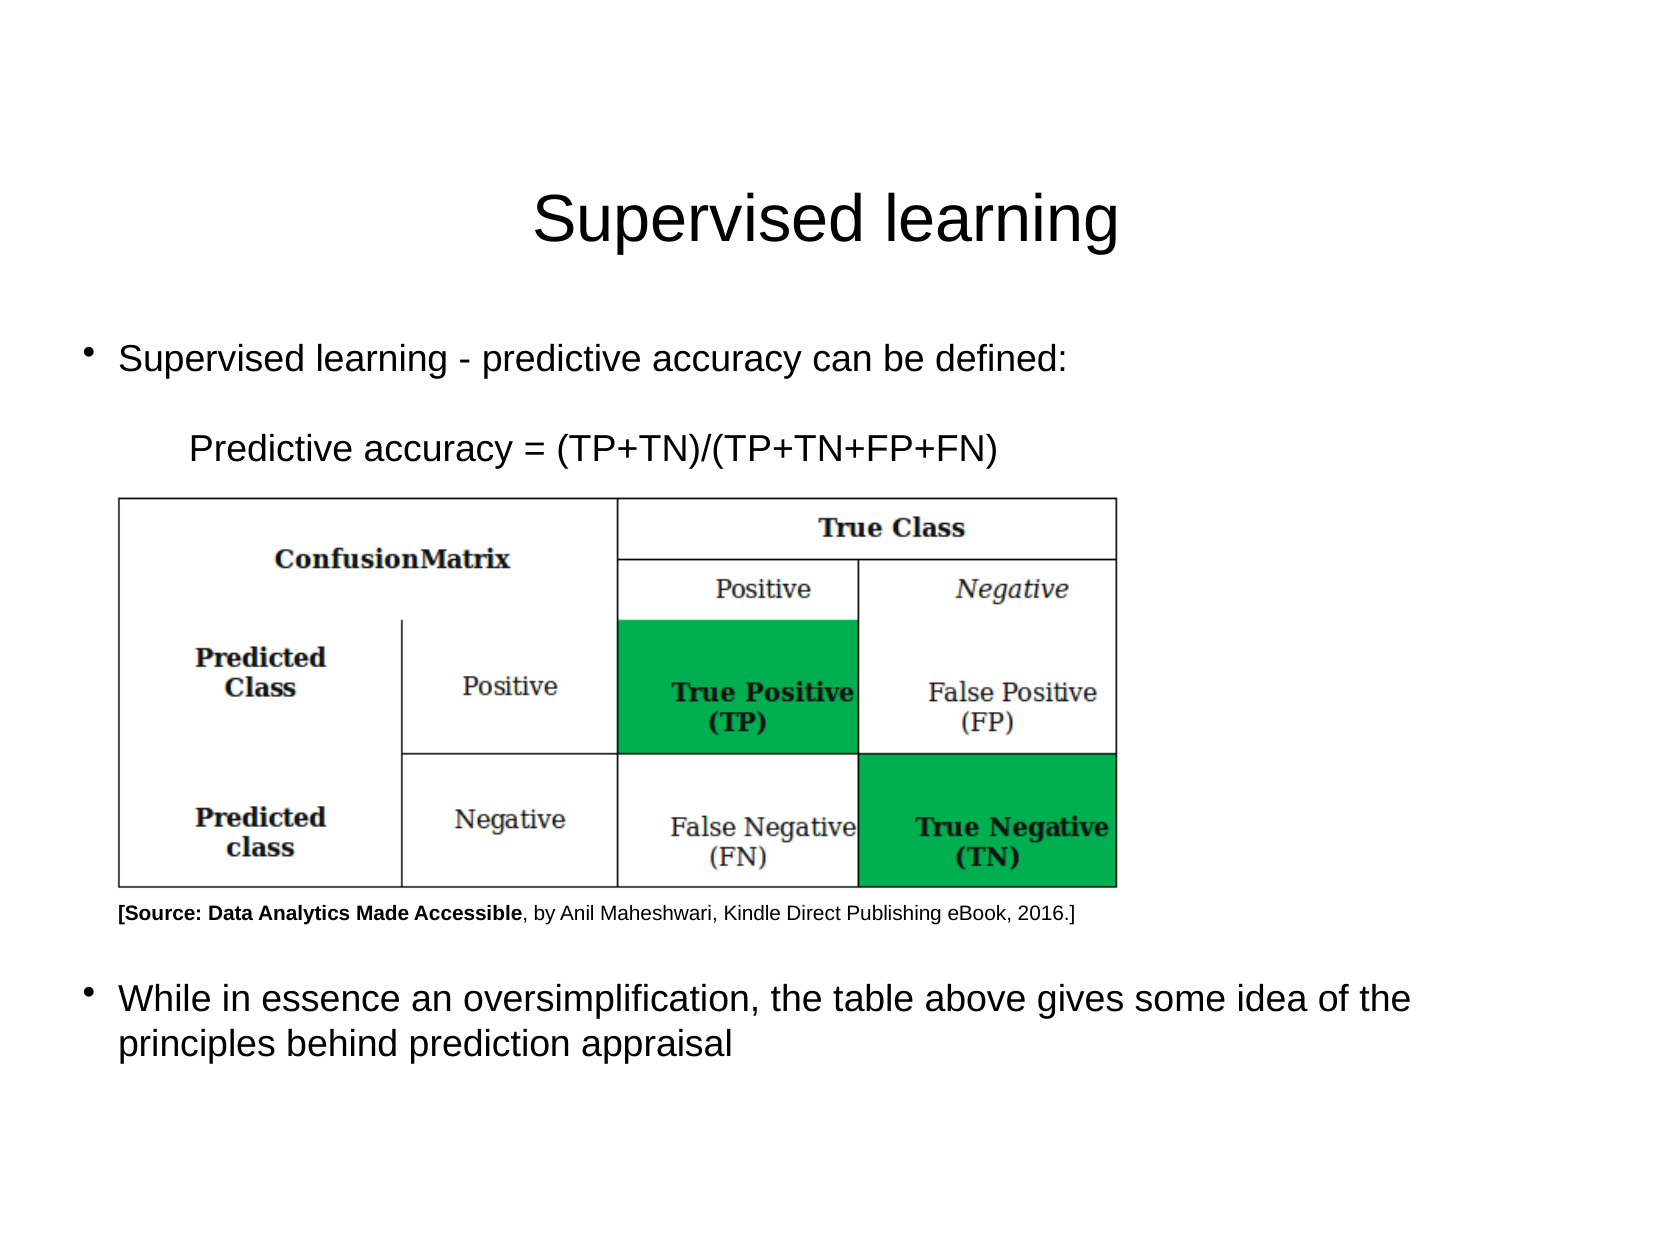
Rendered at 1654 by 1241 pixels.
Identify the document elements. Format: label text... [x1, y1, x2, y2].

picture [116, 489, 1131, 894]
text_box Supervised learning Supervised learning - predictive accuracy can be defined: Predictive accuracy = (TP+TN)/(TP+TN+FP+FN) [Source: Data Analytics Made Accessible, by Anil Maheshwari, Kindle Direct Publishing eBook, 2016.] While in essence an oversimplification, the table above gives some idea of the principles behind prediction appraisal [82, 94, 1571, 1146]
